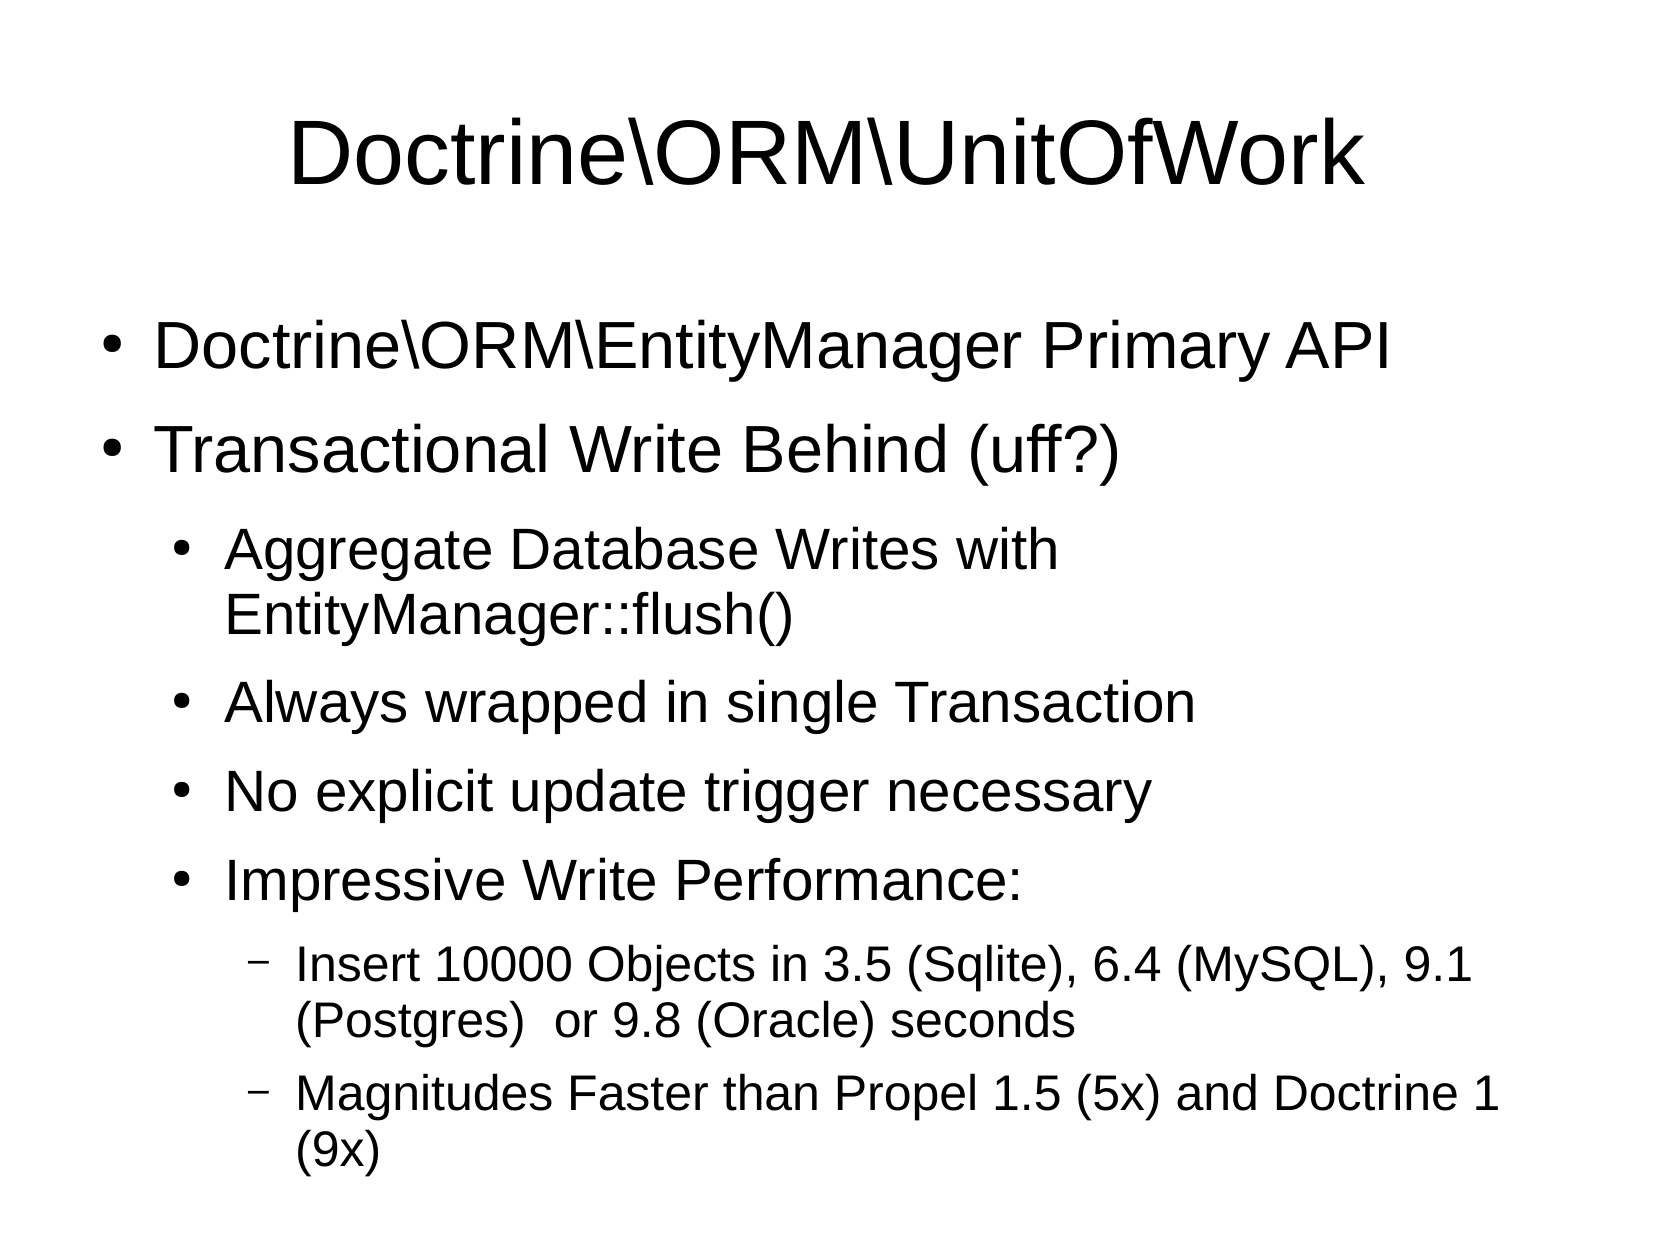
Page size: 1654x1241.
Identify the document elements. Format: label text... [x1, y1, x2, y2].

list Doctrine\ORM\EntityManager Primary API Transactional Write Behind (uff?) Aggregate Database Writes with EntityManager::flush() Always wrapped in single Transaction No explicit update trigger necessary Impressive Write Performance: Insert 10000 Objects in 3.5 (Sqlite), 6.4 (MySQL), 9.1 (Postgres) or 9.8 (Oracle) seconds Magnitudes Faster than Propel 1.5 (5x) and Doctrine 1 (9x) [82, 307, 1571, 1127]
title Doctrine\ORM\UnitOfWork [82, 49, 1571, 257]
